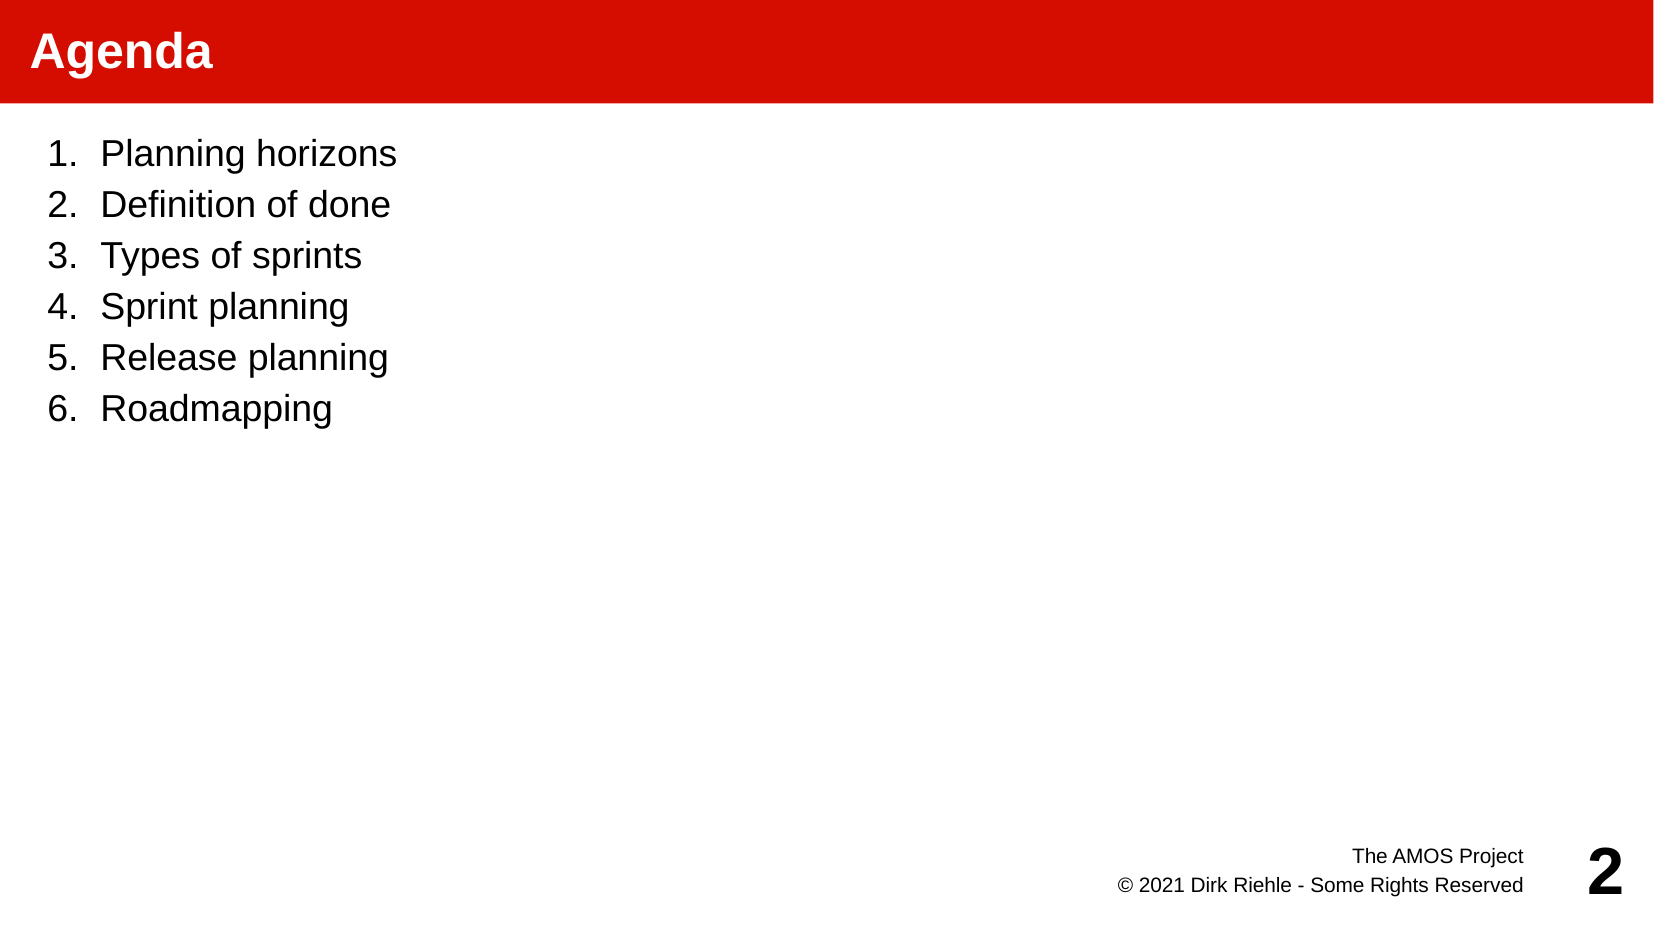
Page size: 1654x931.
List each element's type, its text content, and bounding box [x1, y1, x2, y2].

list Planning horizons Definition of done Types of sprints Sprint planning Release planning Roadmapping [29, 132, 1625, 813]
title Agenda [0, 0, 1654, 104]
